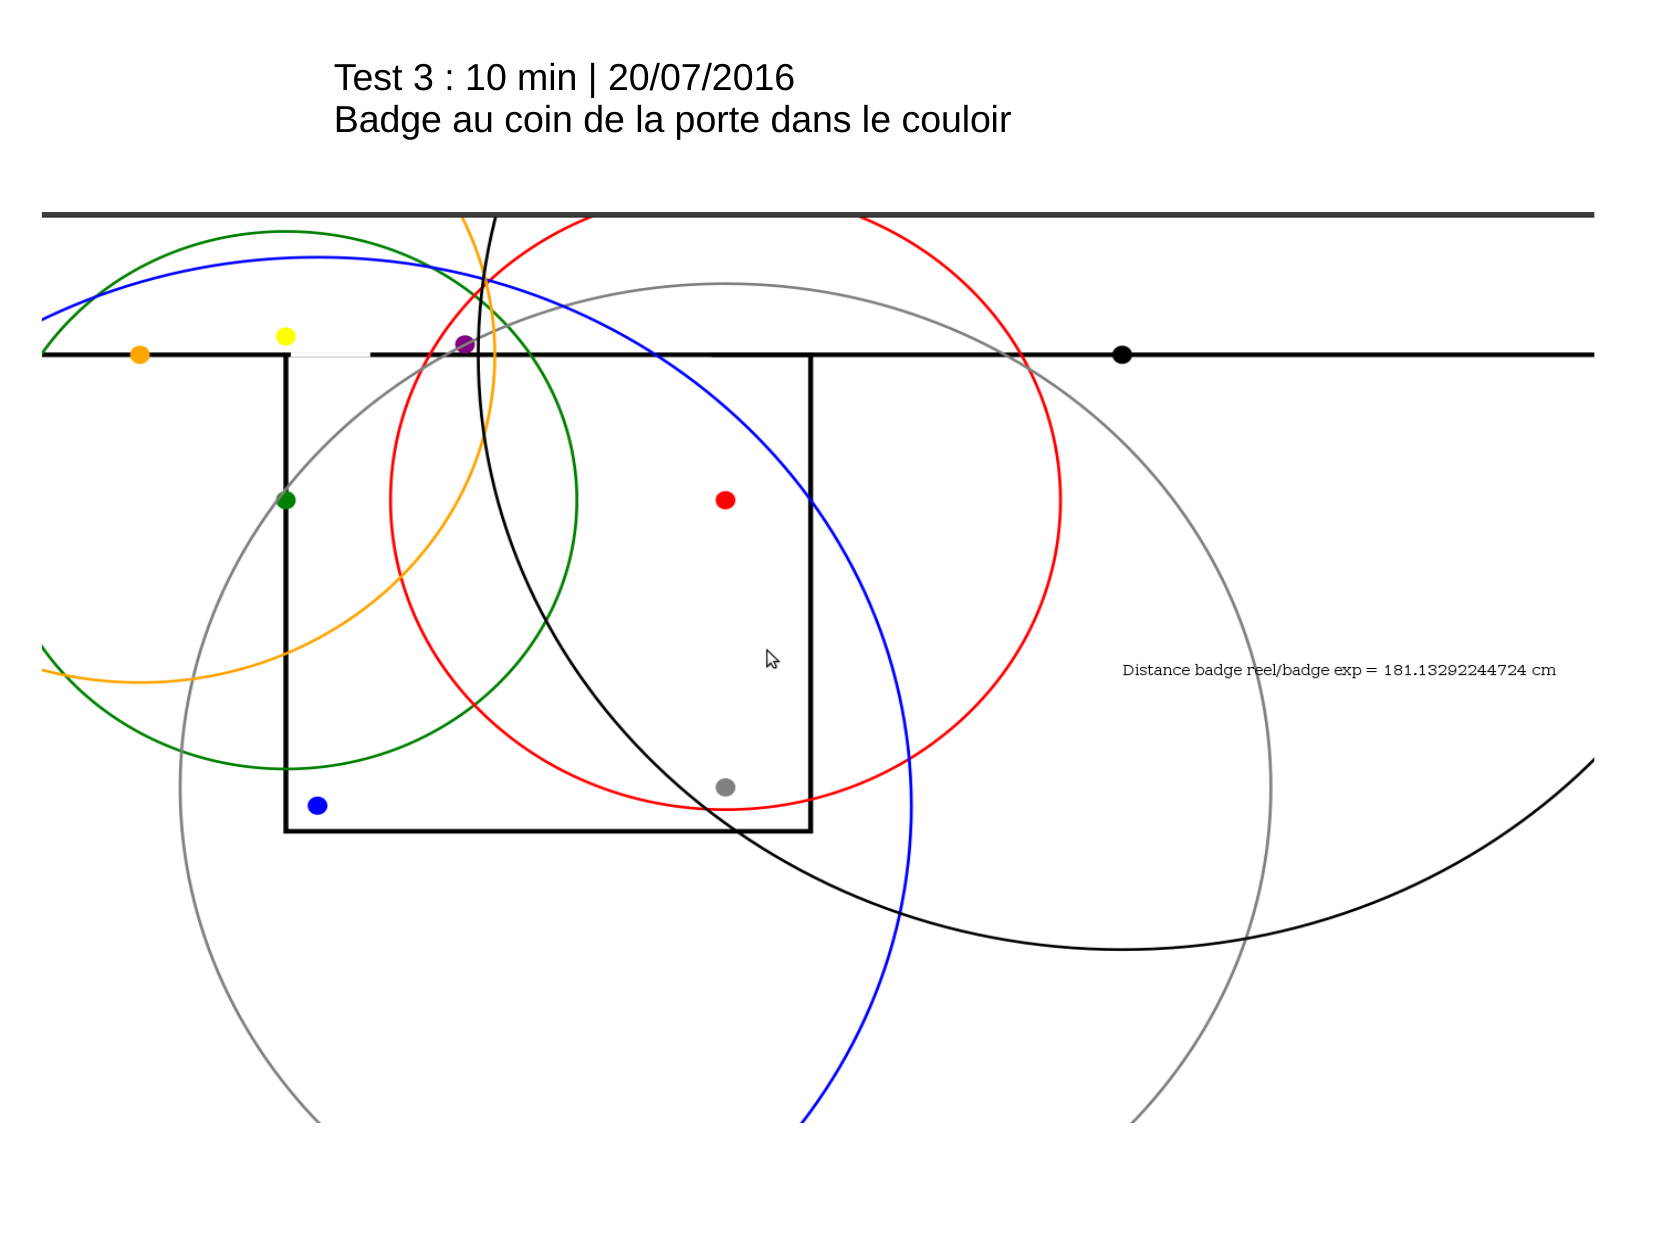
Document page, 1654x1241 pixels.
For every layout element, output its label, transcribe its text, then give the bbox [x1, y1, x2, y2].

text_box Test 3 : 10 min | 20/07/2016 Badge au coin de la porte dans le couloir [319, 49, 1180, 191]
picture [41, 212, 1595, 1123]
